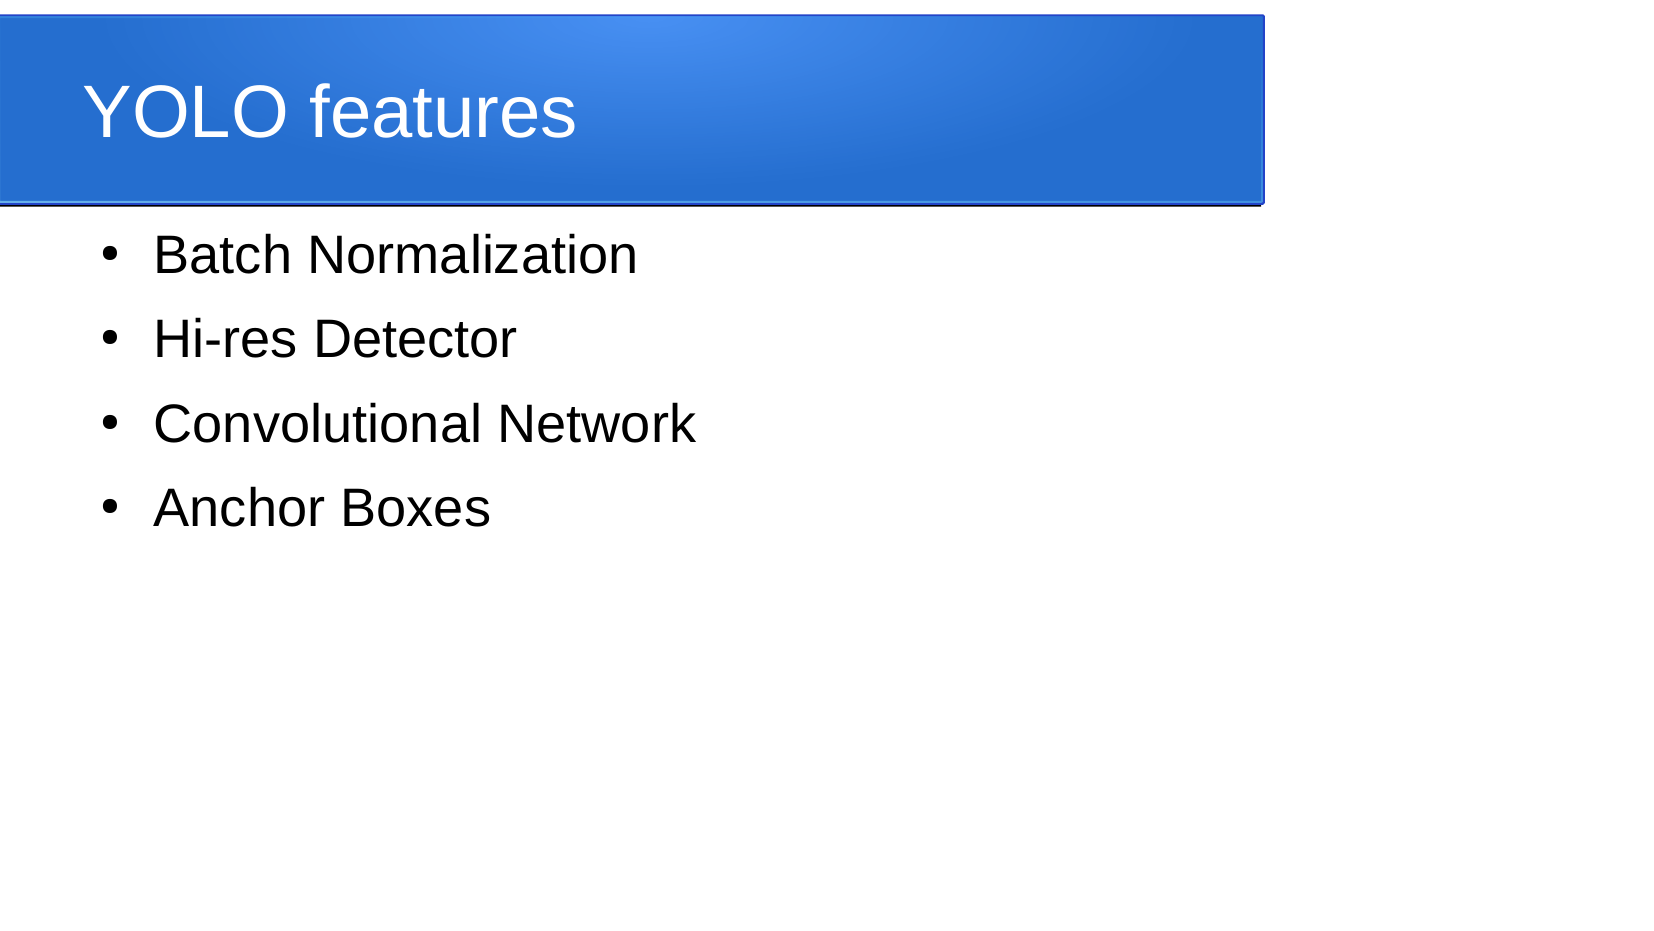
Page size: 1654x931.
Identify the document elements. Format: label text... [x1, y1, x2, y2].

list Batch Normalization Hi-res Detector Convolutional Network Anchor Boxes [82, 224, 1571, 764]
title YOLO features [82, 35, 1235, 189]
